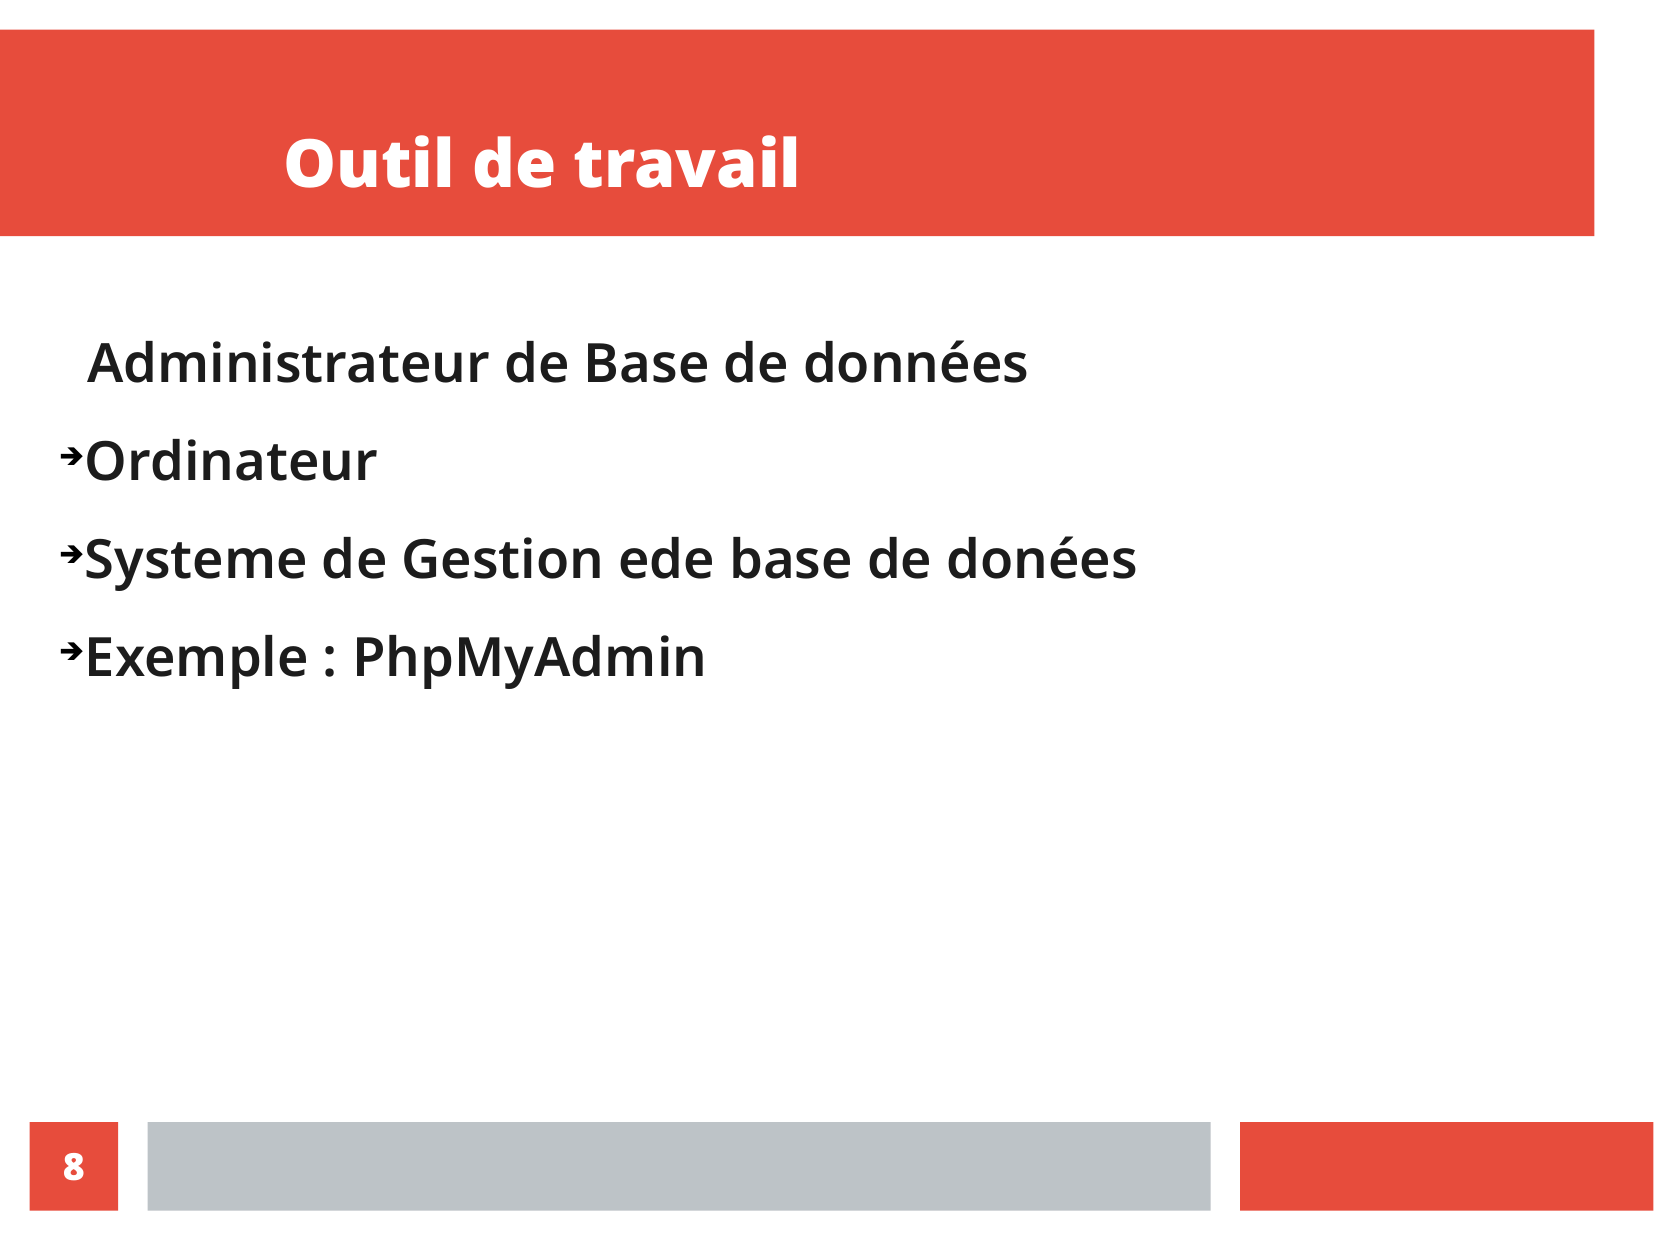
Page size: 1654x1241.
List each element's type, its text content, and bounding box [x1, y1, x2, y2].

title Outil de travail [59, 59, 1595, 207]
list Administrateur de Base de données Ordinateur Systeme de Gestion ede base de donées Exemple : PhpMyAdmin [59, 324, 1565, 1093]
